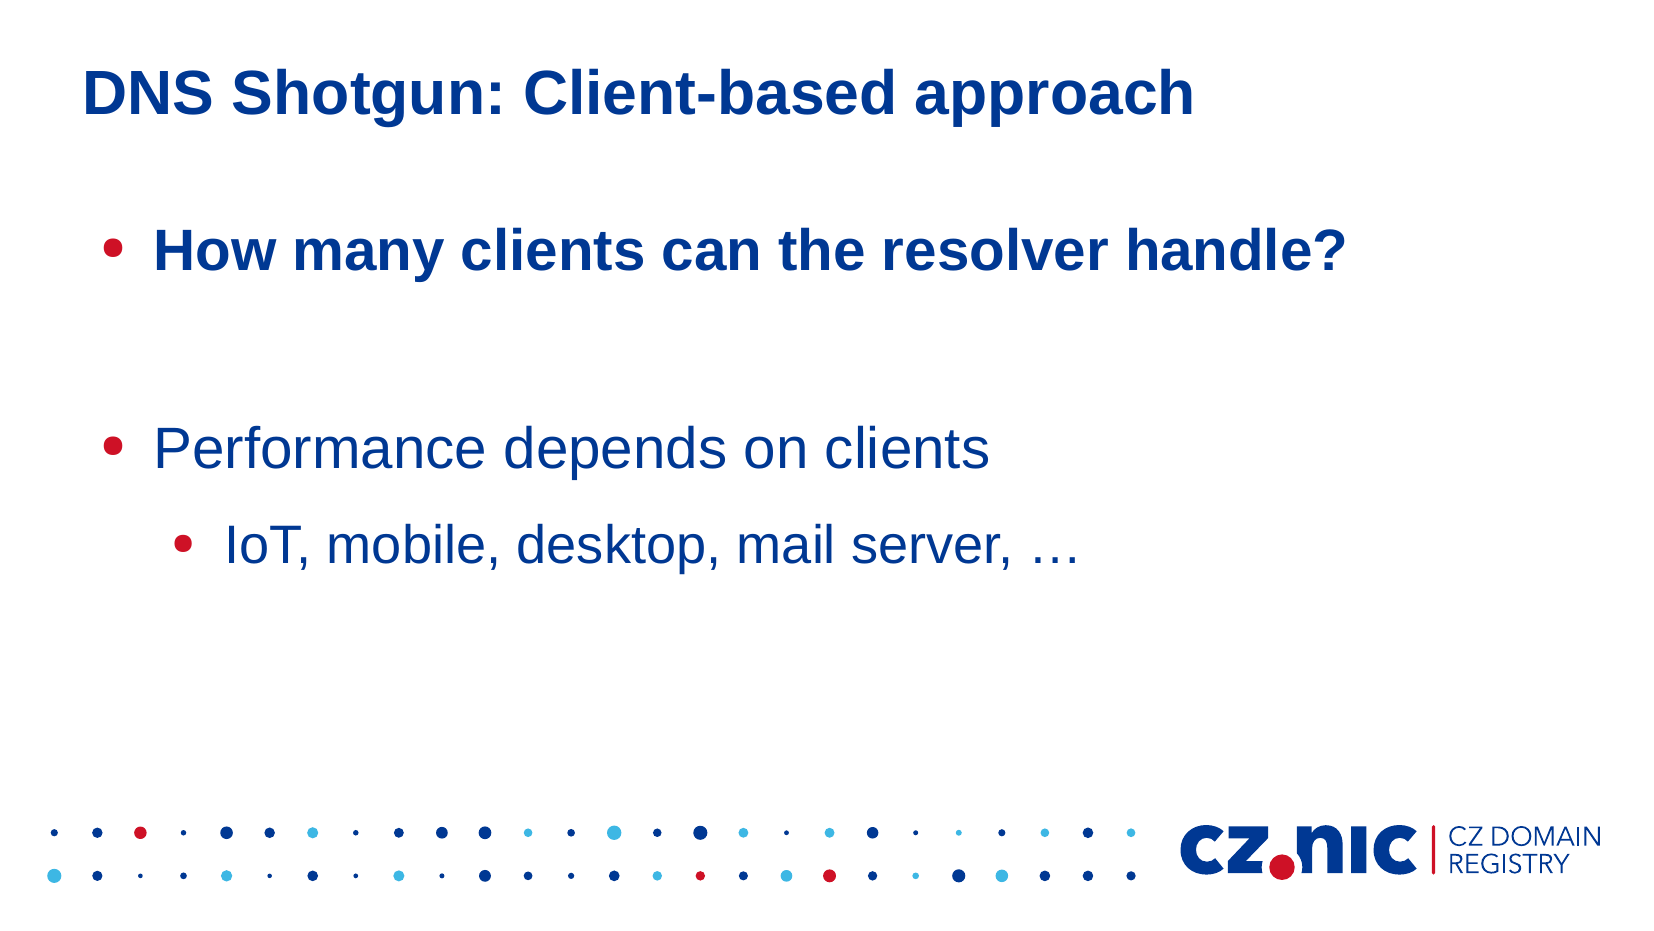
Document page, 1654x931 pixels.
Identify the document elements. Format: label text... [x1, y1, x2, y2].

list How many clients can the resolver handle? Performance depends on clients IoT, mobile, desktop, mail server, … [82, 217, 1571, 758]
title DNS Shotgun: Client-based approach [82, 53, 1571, 133]
